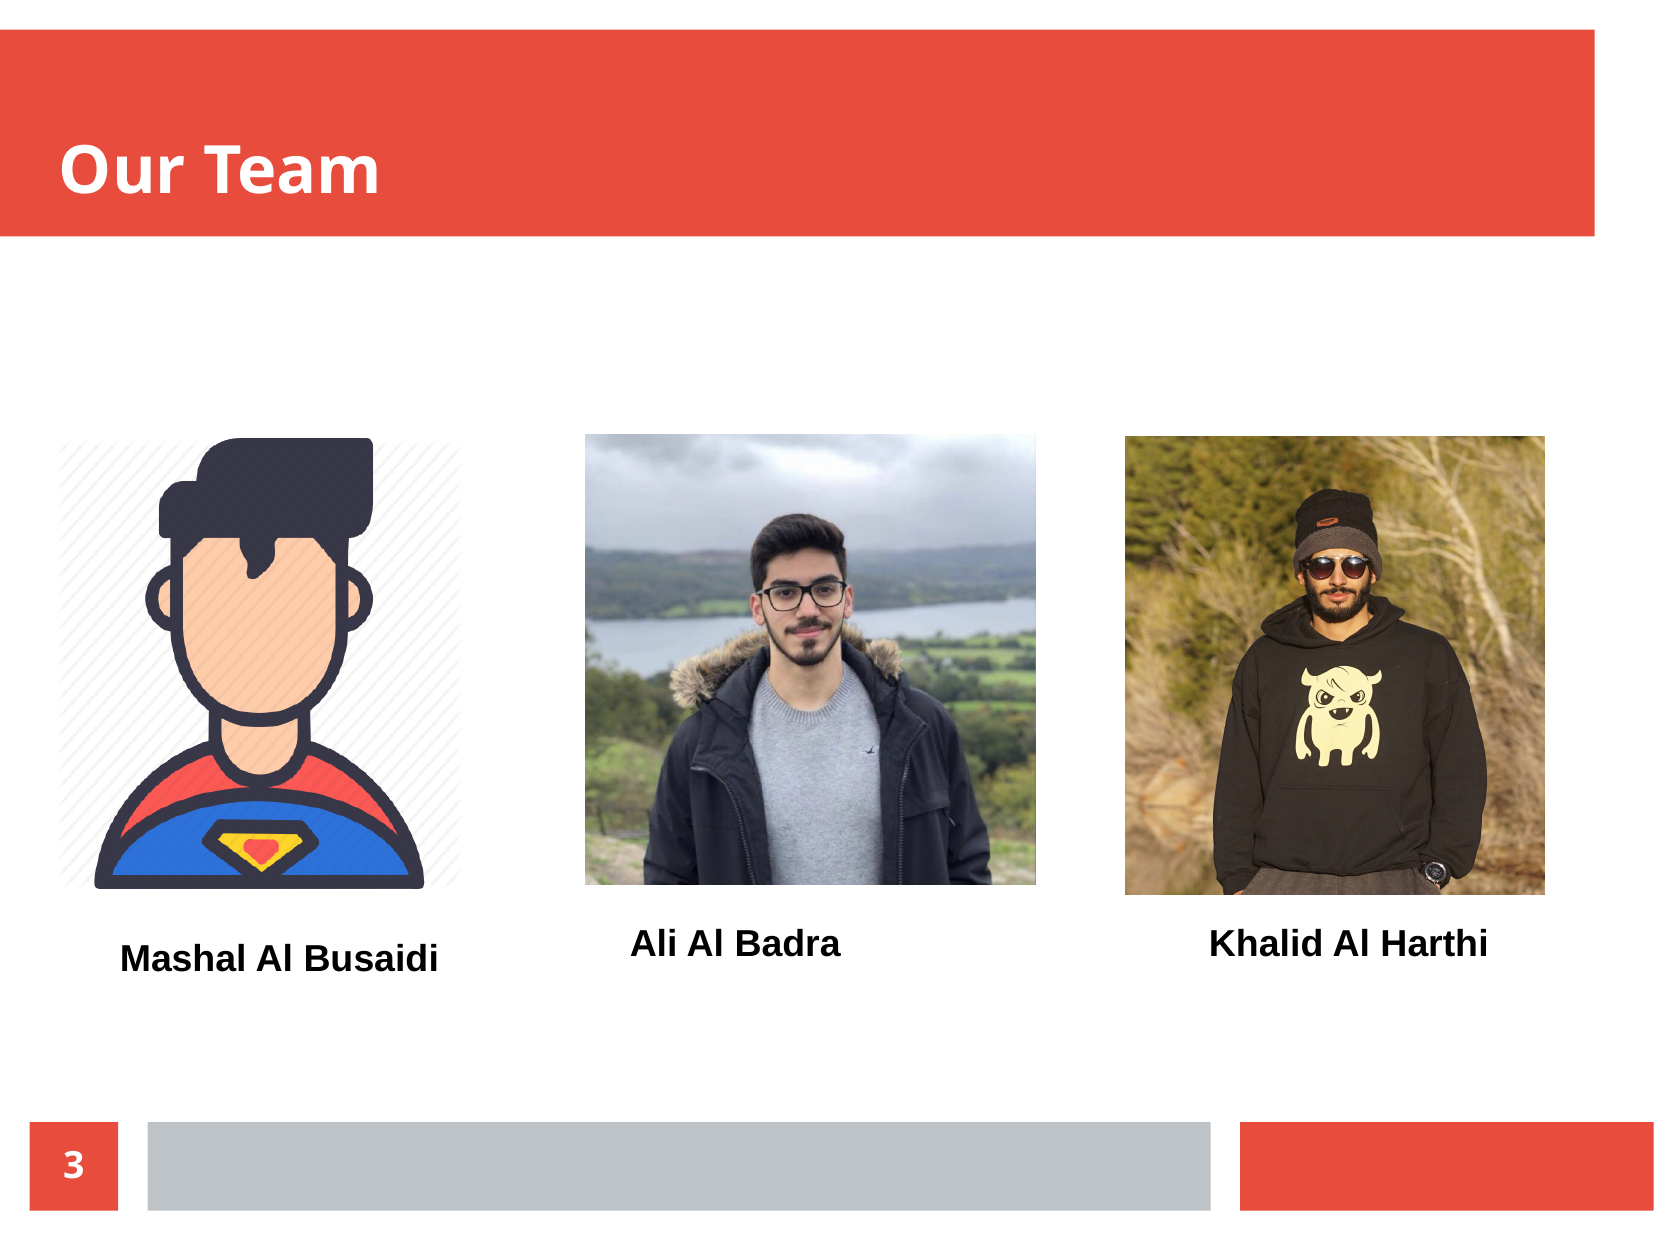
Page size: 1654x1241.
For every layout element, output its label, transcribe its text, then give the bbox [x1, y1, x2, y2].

title Our Team [59, 59, 1595, 207]
text_box Ali Al Badra [615, 915, 1006, 972]
picture [56, 438, 462, 889]
picture [585, 434, 1036, 886]
text_box Mashal Al Busaidi [105, 930, 455, 987]
text_box Khalid Al Harthi [1194, 915, 1531, 1014]
picture [1125, 436, 1546, 895]
text_box <number> [29, 1122, 119, 1211]
